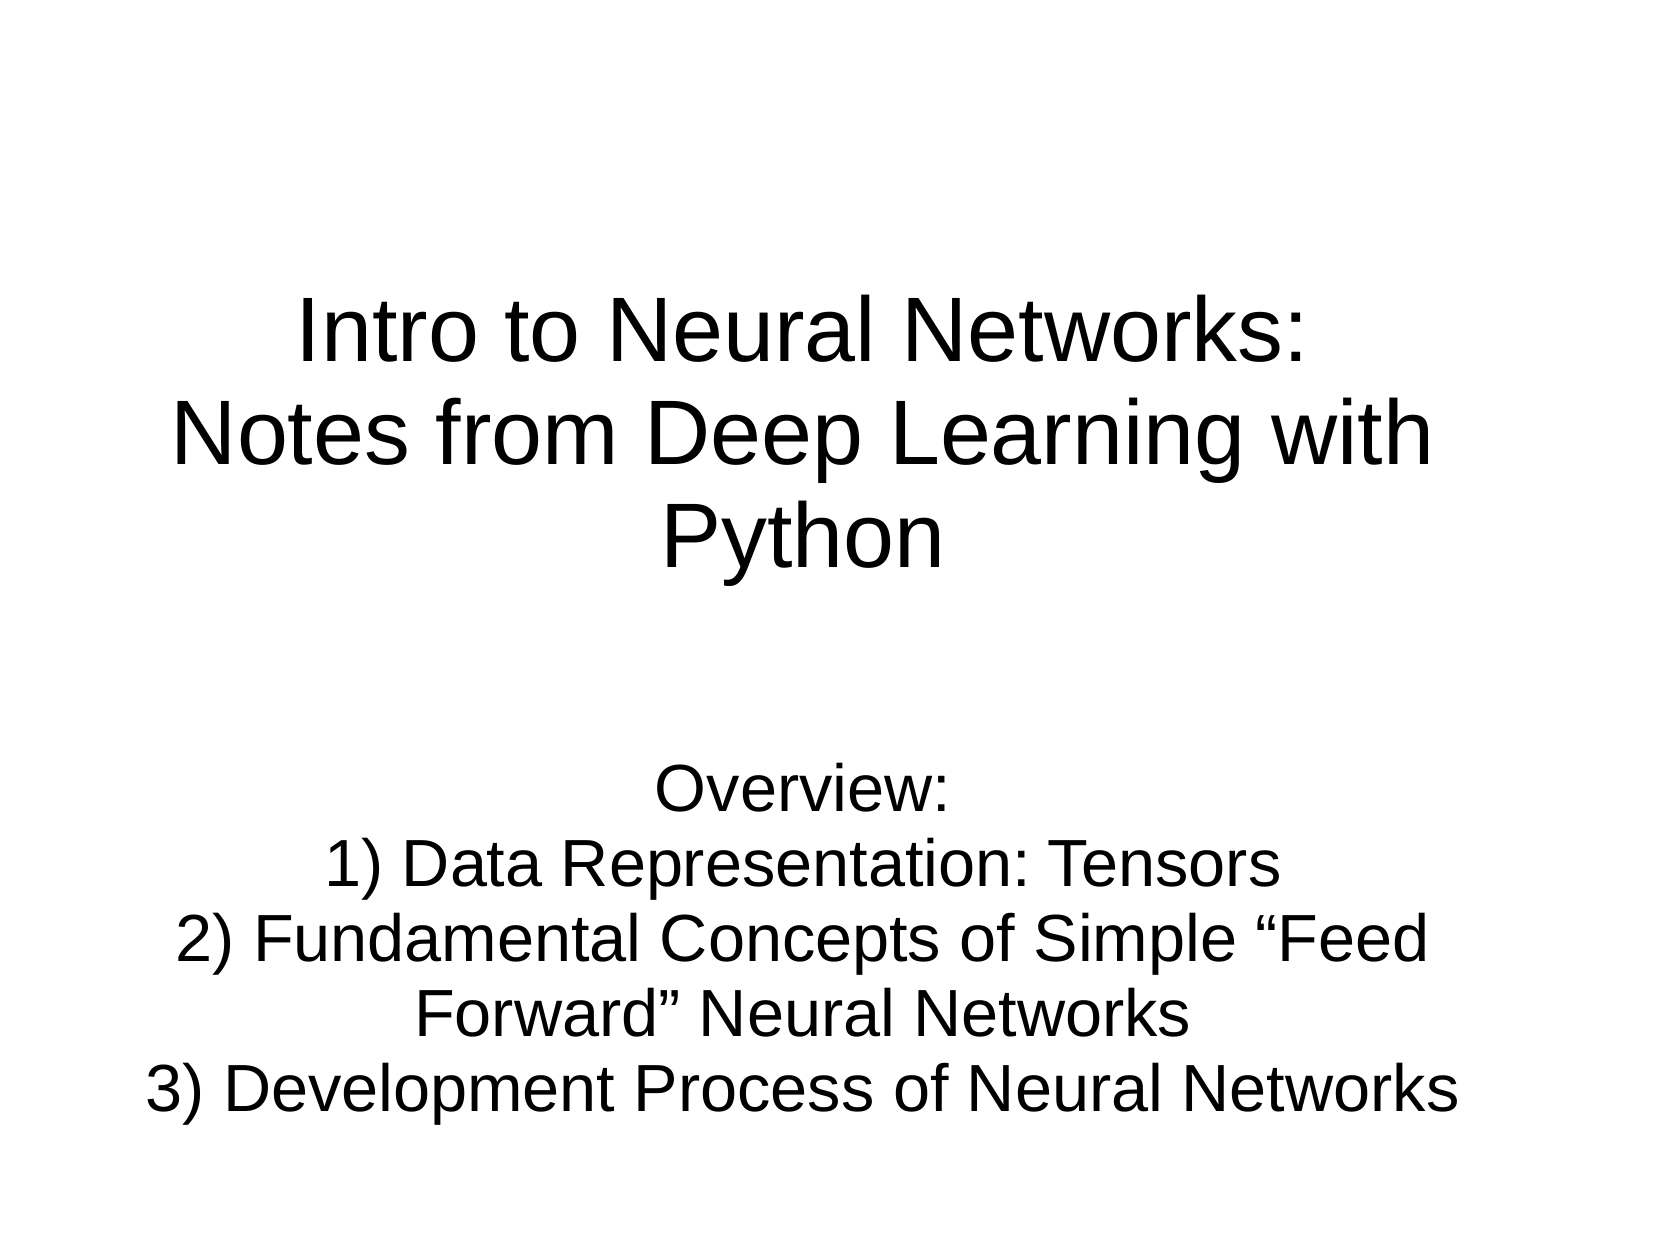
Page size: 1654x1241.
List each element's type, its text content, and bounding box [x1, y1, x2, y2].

subtitle Overview: 1) Data Representation: Tensors 2) Fundamental Concepts of Simple “Feed Forward” Neural Networks 3) Development Process of Neural Networks [59, 578, 1548, 1241]
title Intro to Neural Networks: Notes from Deep Learning with Python [59, 278, 1548, 578]
